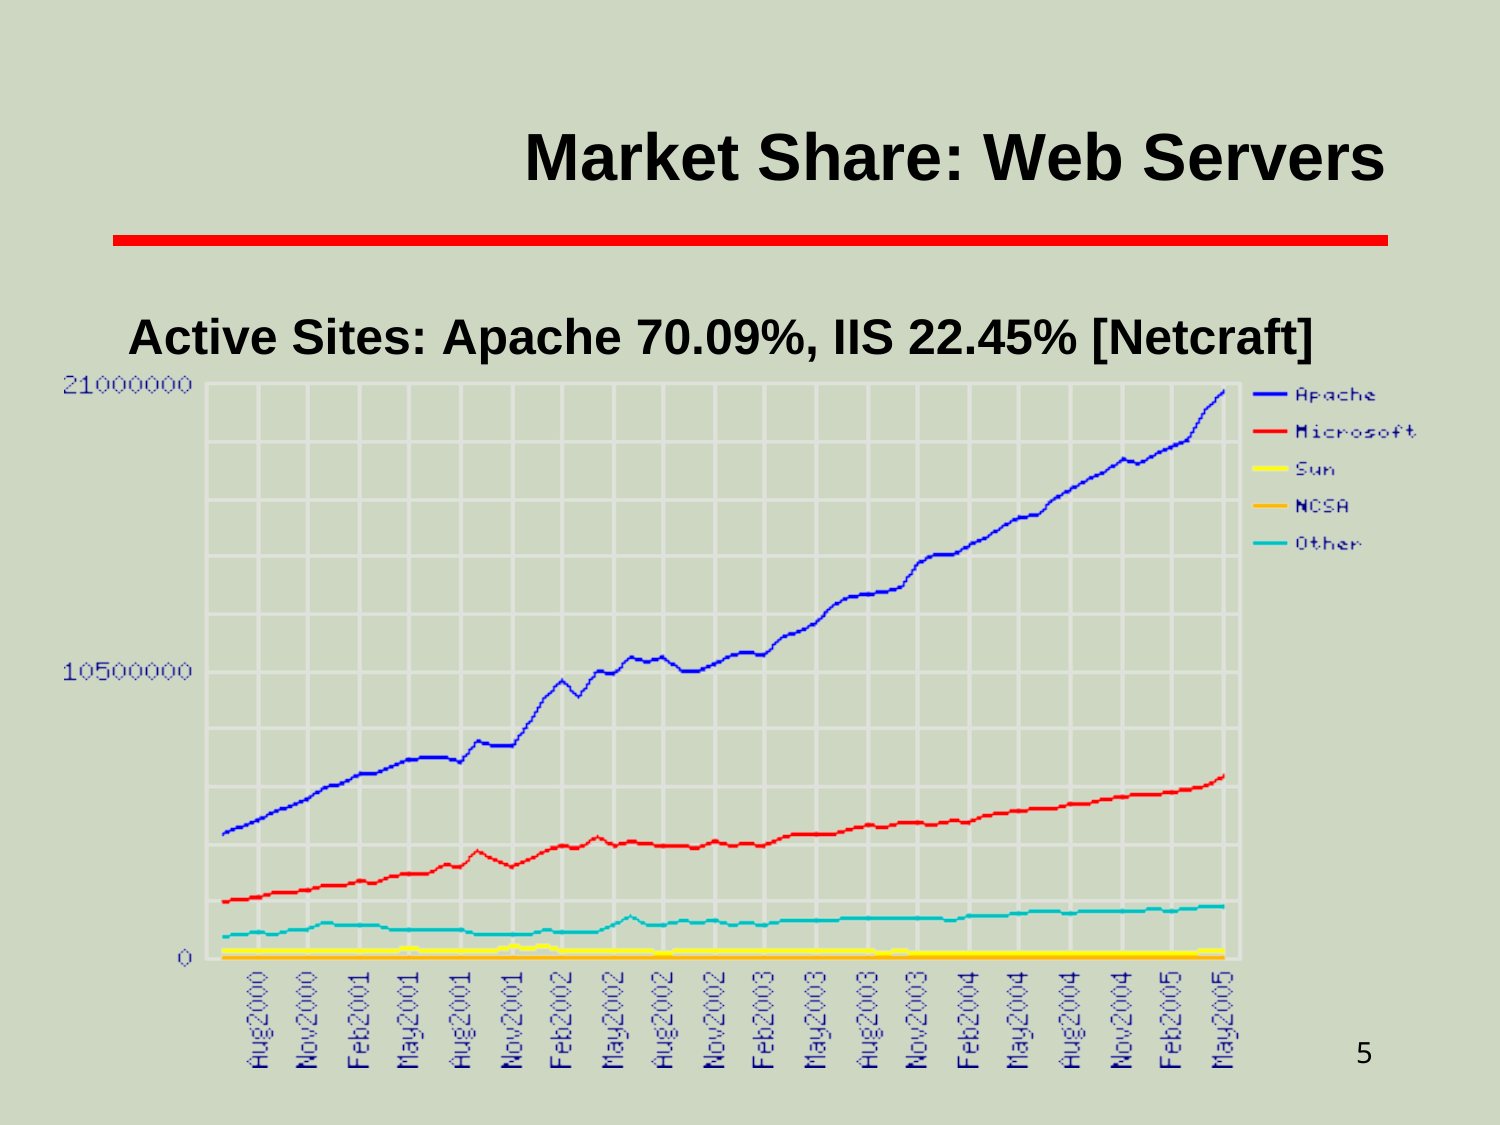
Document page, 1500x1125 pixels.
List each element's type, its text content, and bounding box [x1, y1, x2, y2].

picture [64, 369, 1431, 1068]
list Active Sites: Apache 70.09%, IIS 22.45% [Netcraft] [110, 312, 1391, 369]
list Active Sites: Apache 70.09%, IIS 22.45% [Netcraft] [110, 1068, 1391, 1072]
title Market Share: Web Servers [337, 85, 1388, 224]
